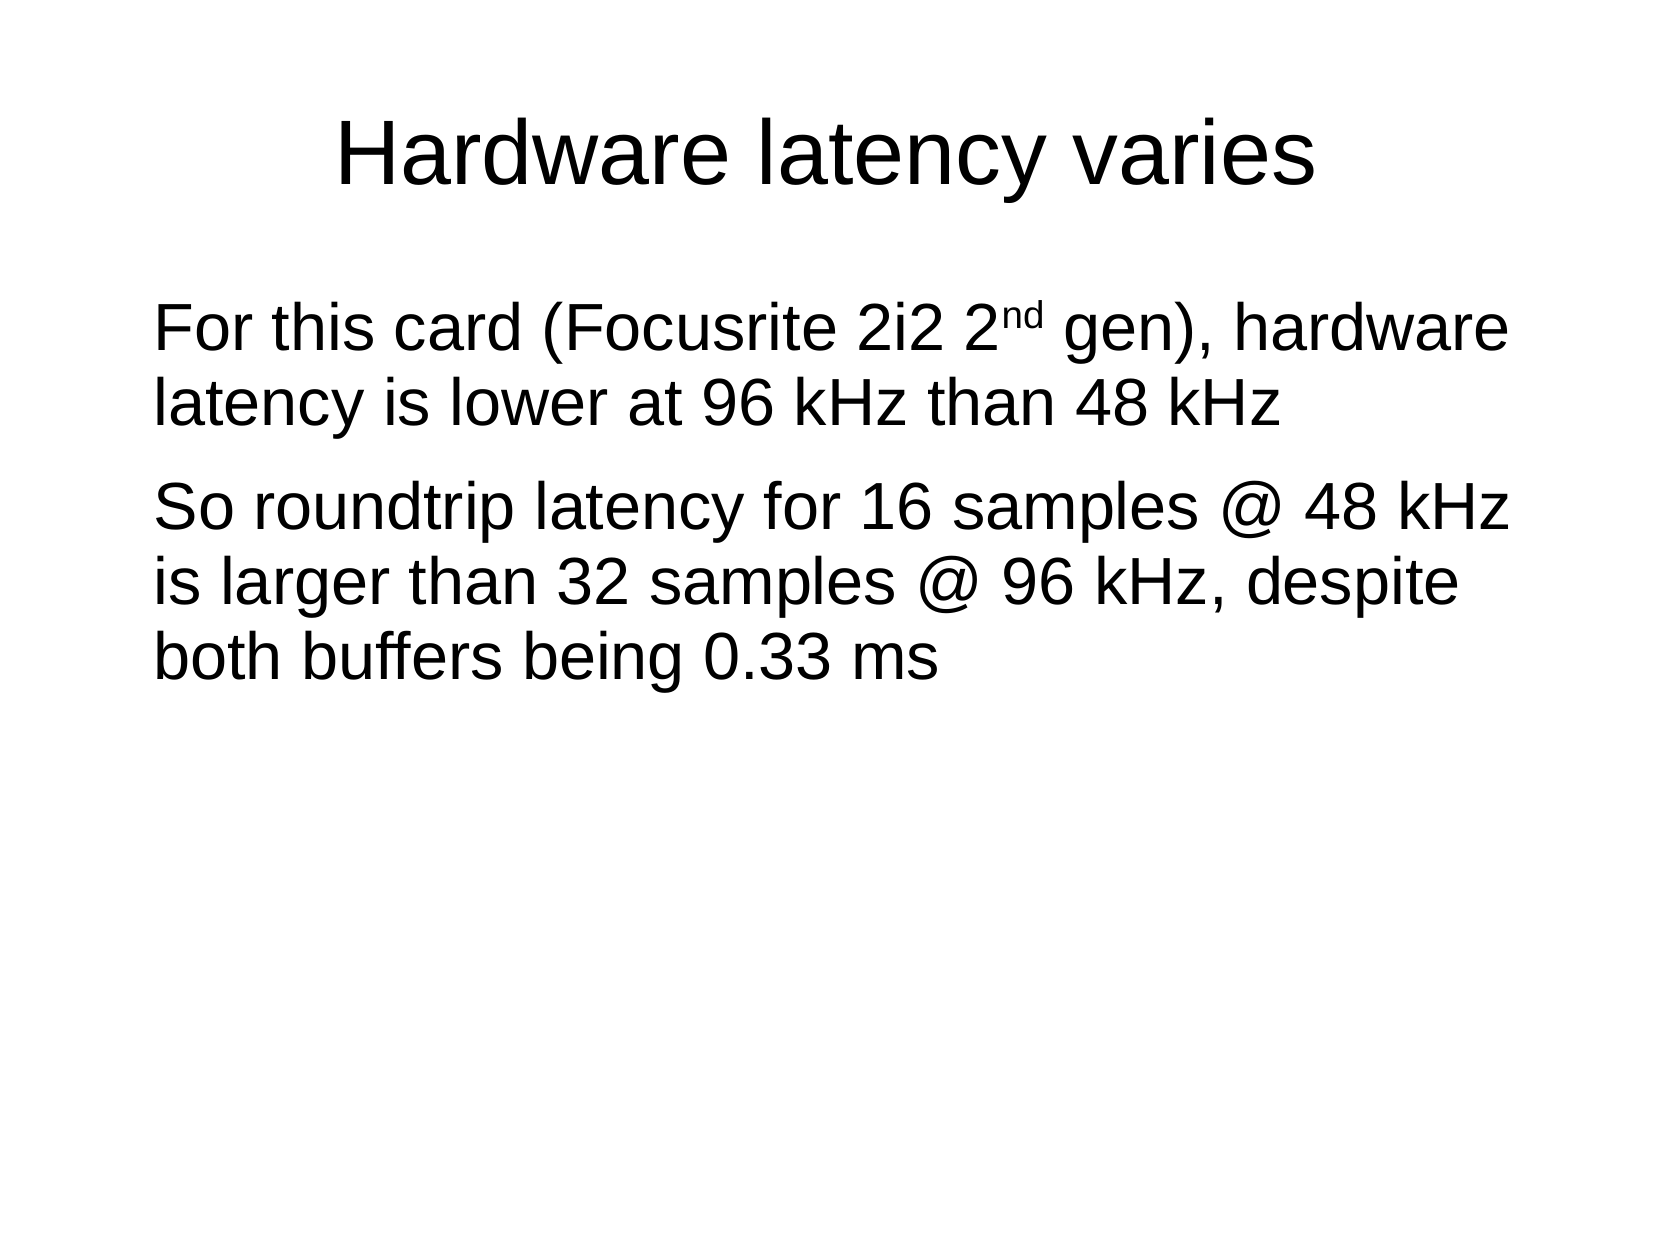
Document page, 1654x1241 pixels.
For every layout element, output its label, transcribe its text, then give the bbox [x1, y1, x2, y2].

title Hardware latency varies [82, 49, 1571, 257]
list For this card (Focusrite 2i2 2nd gen), hardware latency is lower at 96 kHz than 48 kHz So roundtrip latency for 16 samples @ 48 kHz is larger than 32 samples @ 96 kHz, despite both buffers being 0.33 ms [82, 290, 1571, 1010]
